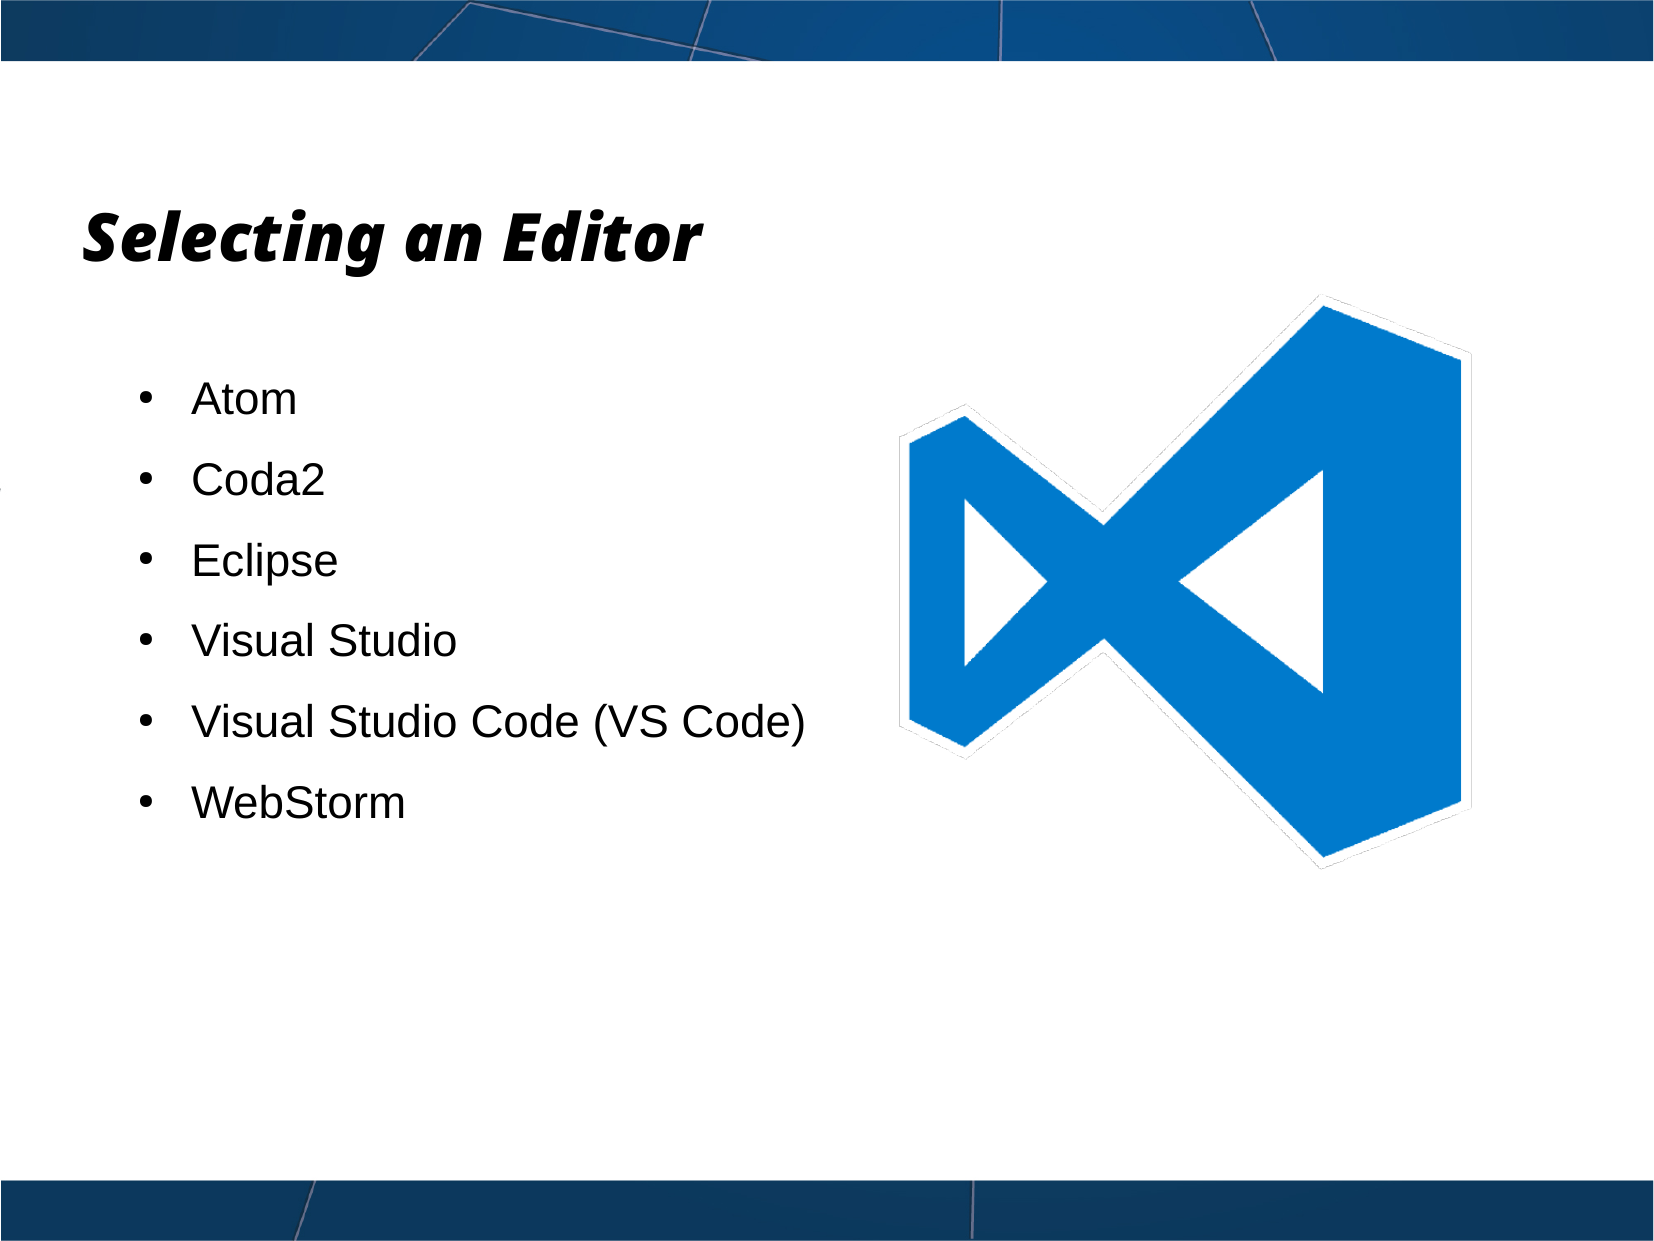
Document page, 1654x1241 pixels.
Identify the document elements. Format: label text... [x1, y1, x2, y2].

list Atom Coda2 Eclipse Visual Studio Visual Studio Code (VS Code) WebStorm [82, 372, 1571, 1013]
title Selecting an Editor [82, 139, 1571, 332]
picture [0, 0, 1654, 1241]
